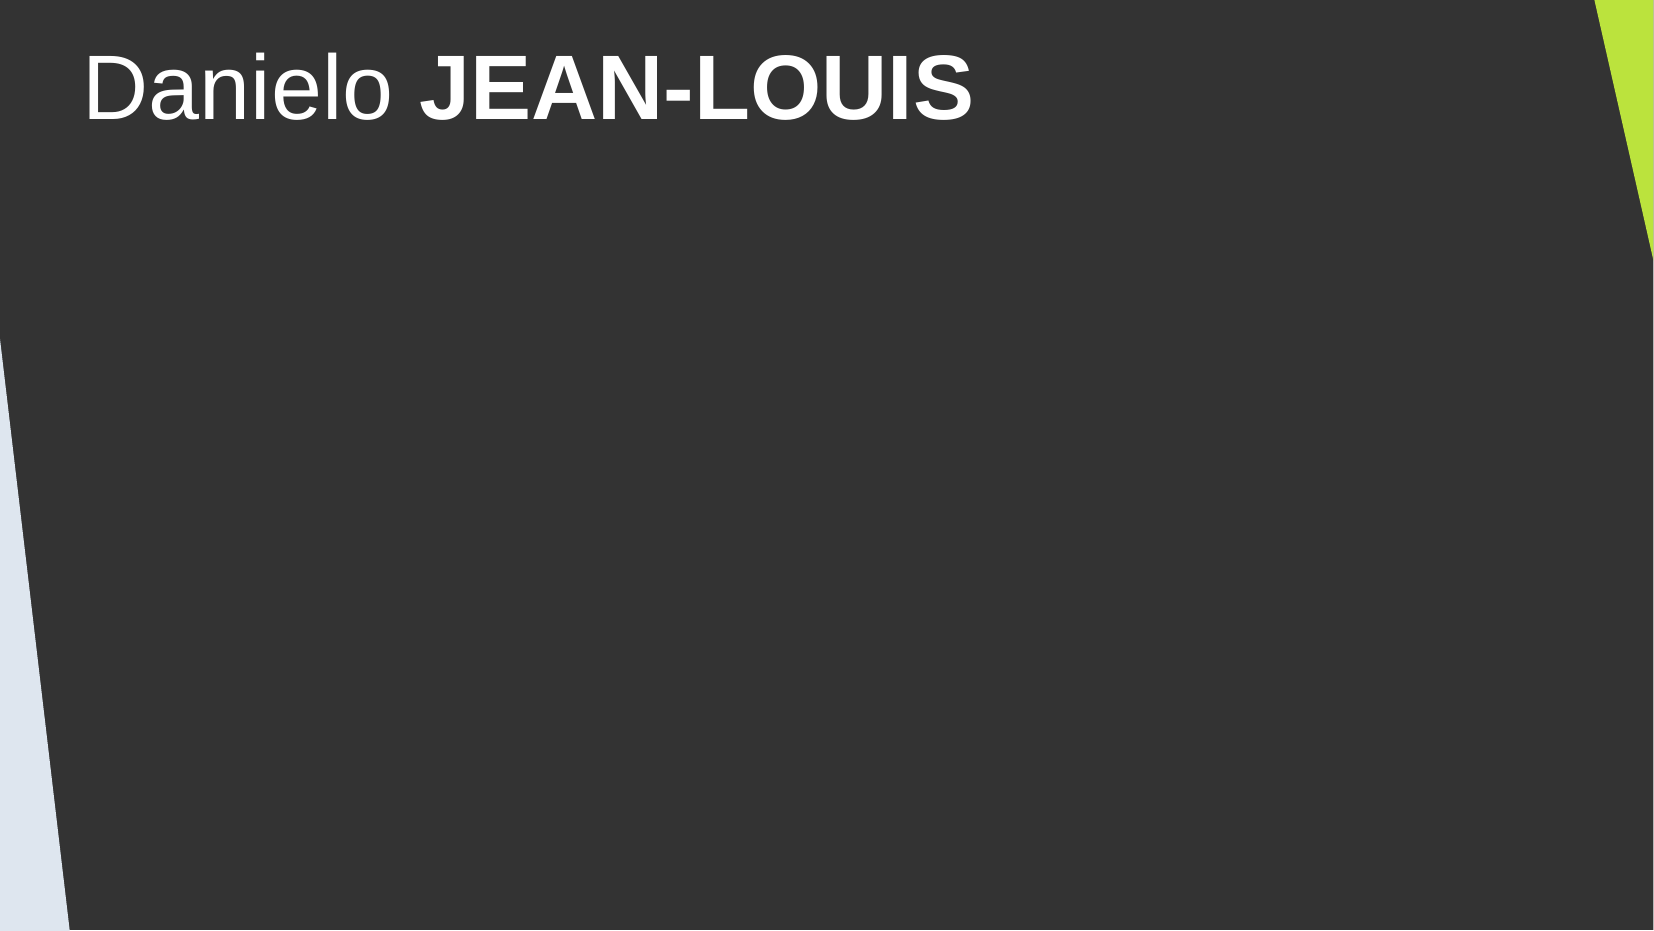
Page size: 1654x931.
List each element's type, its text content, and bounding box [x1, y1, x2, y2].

text_box Danielo JEAN-LOUIS [82, 36, 1571, 758]
text_box [1594, 0, 1654, 263]
text_box [0, 338, 70, 931]
